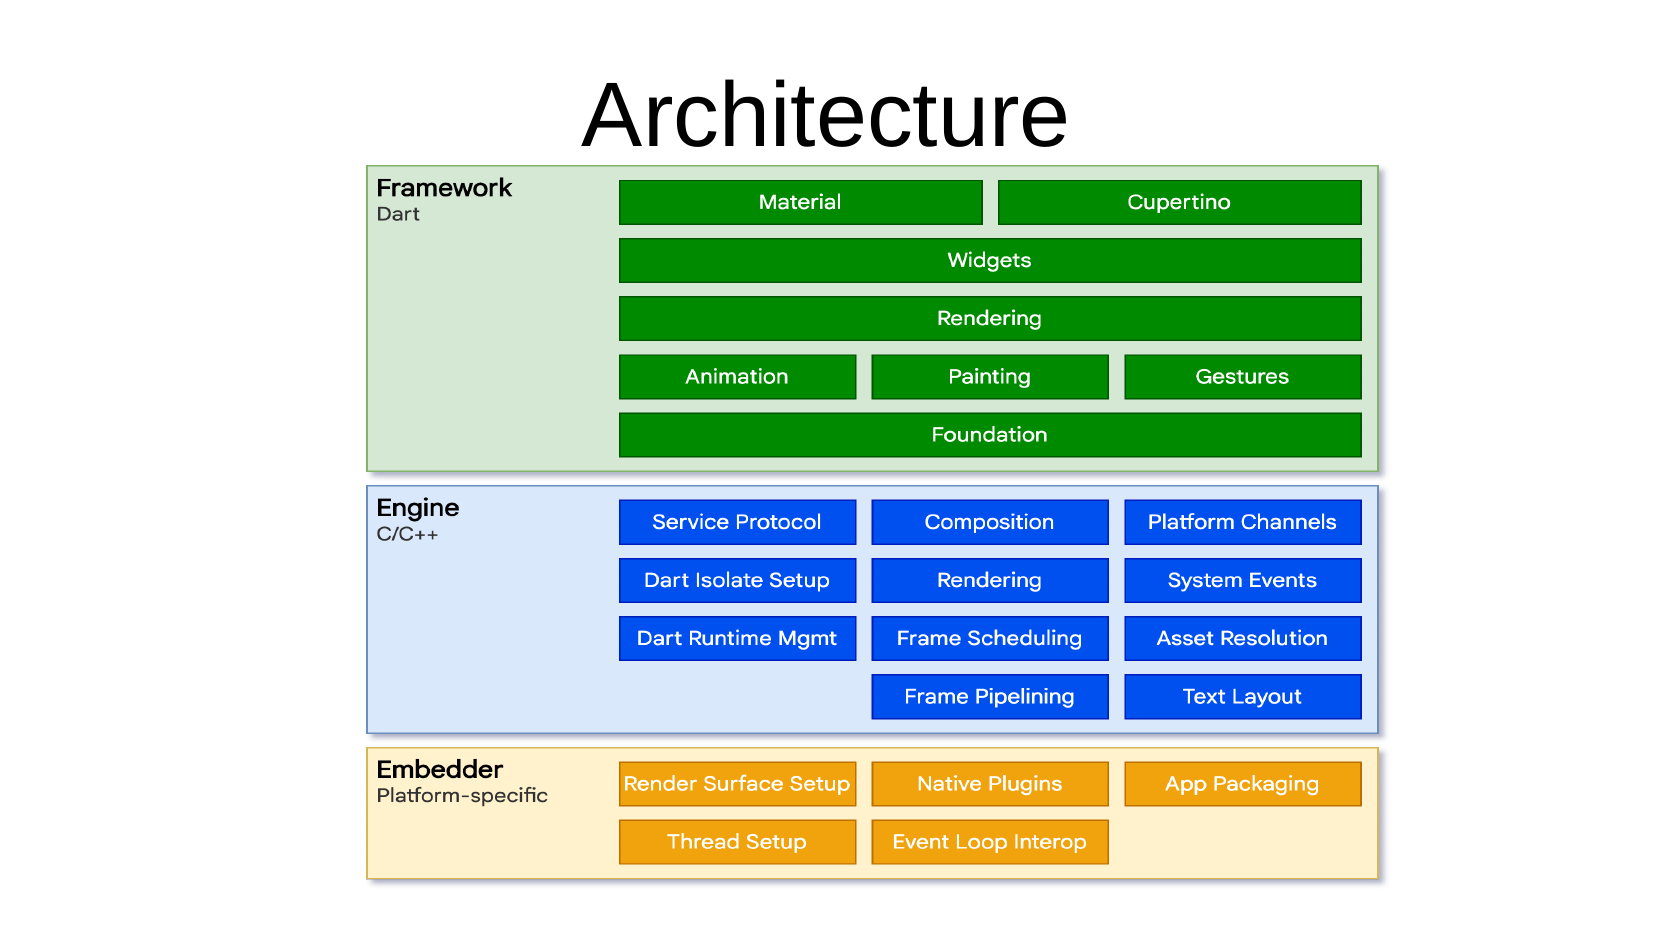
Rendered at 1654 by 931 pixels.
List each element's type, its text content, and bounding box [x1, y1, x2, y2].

picture [366, 165, 1397, 895]
title Architecture [82, 37, 1571, 193]
